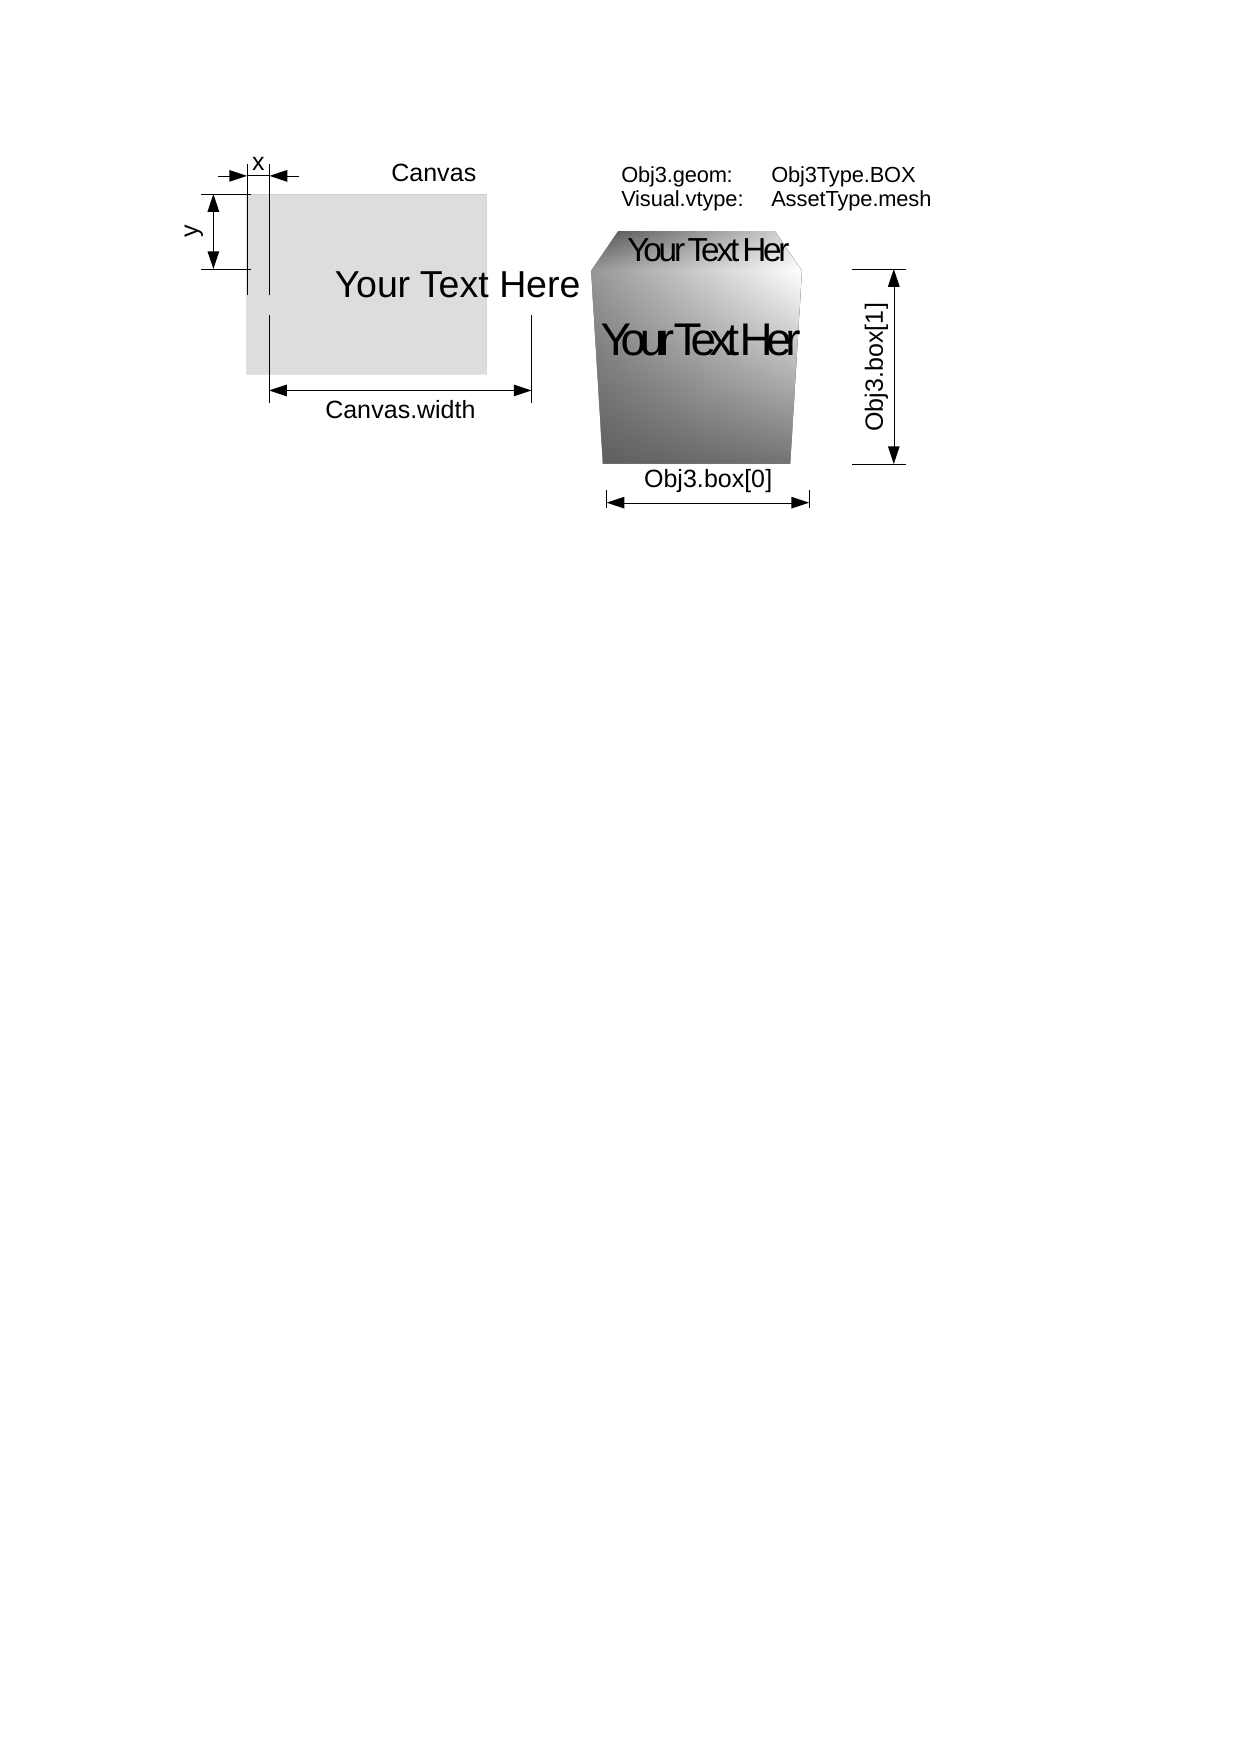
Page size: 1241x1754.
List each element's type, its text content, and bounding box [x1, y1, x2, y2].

text_box Your Text Her [512, 306, 862, 433]
text_box Your Text Her [539, 224, 870, 276]
text_box Your Text Here ! [246, 194, 487, 375]
text_box Obj3.geom: Obj3Type.BOX Visual.vtype: AssetType.mesh [606, 164, 862, 210]
text_box Canvas [381, 158, 487, 189]
